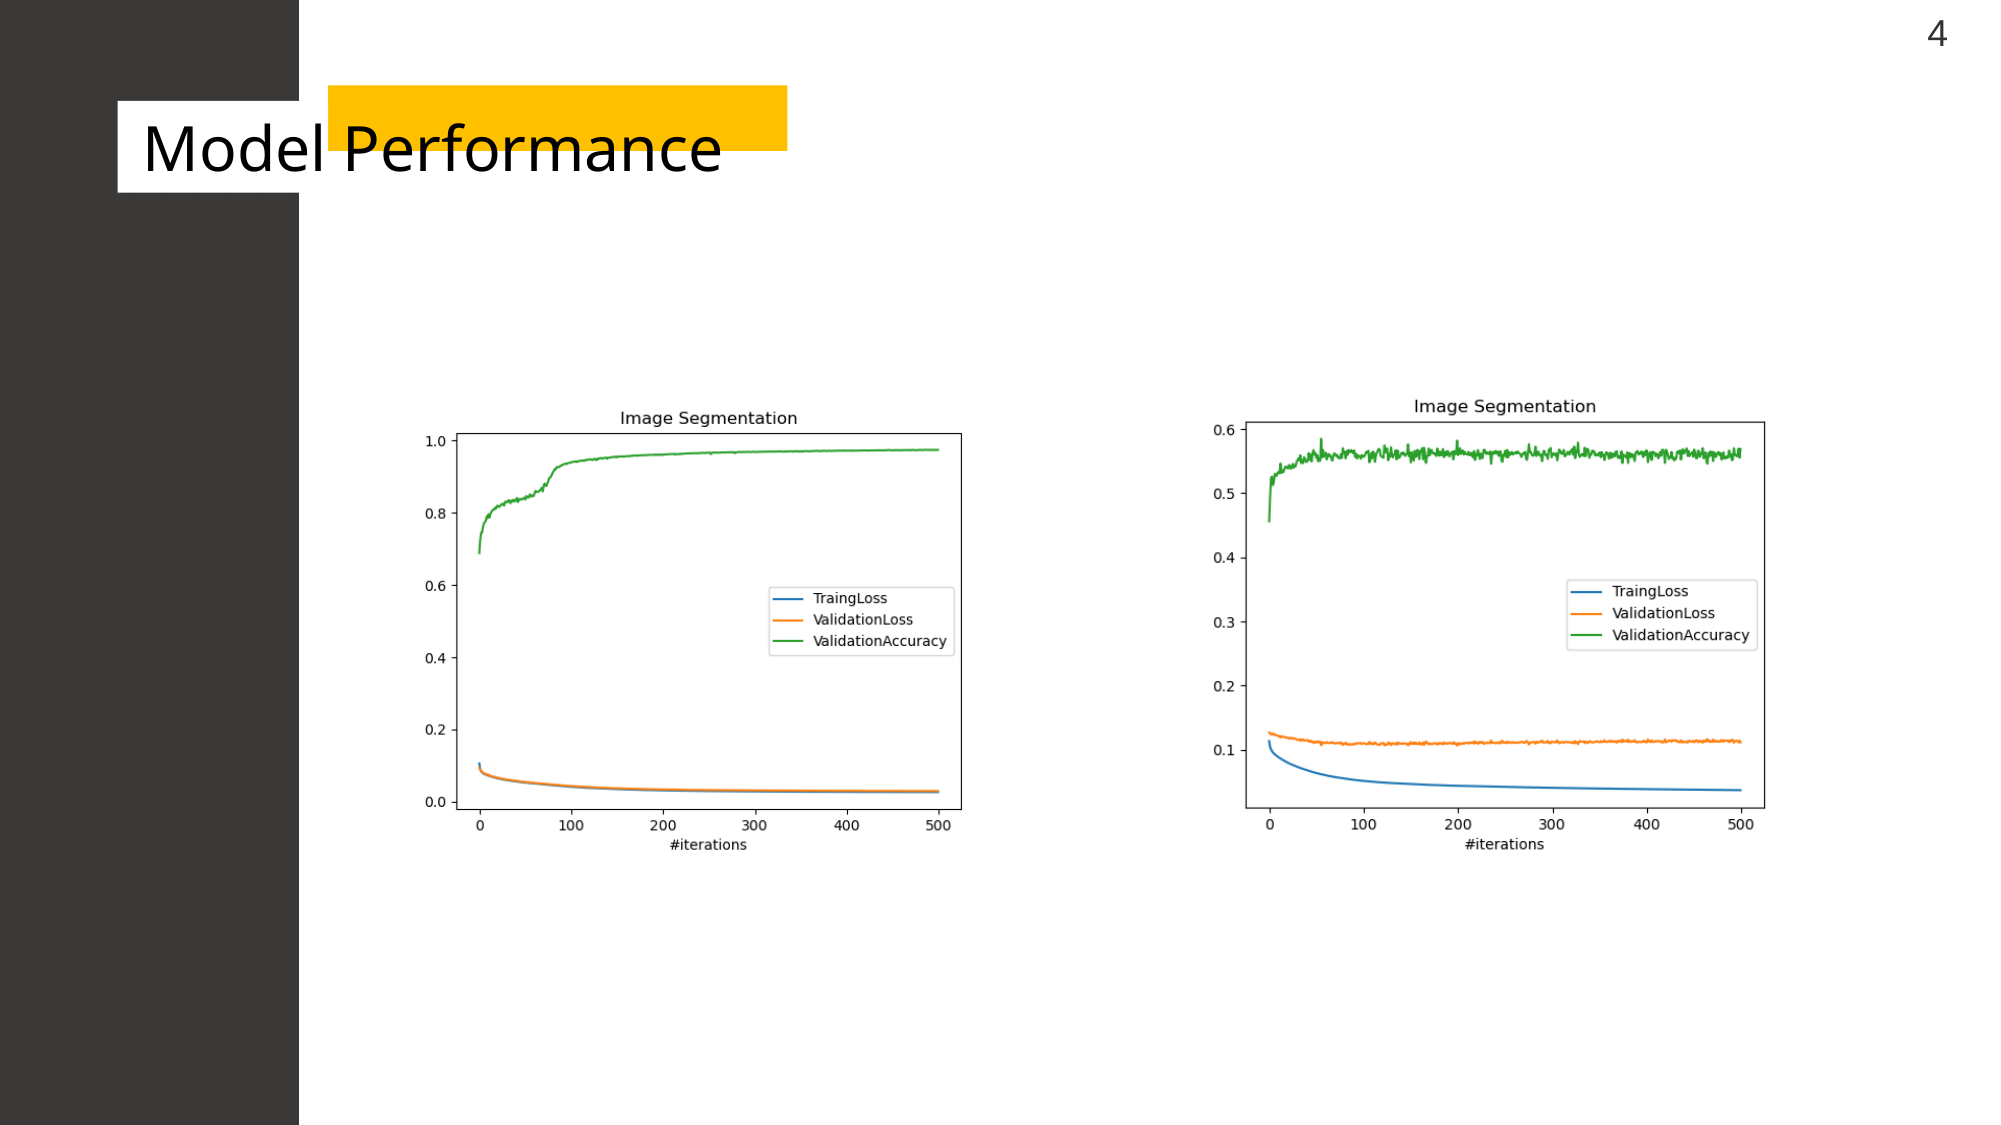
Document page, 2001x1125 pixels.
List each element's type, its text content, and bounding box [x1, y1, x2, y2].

picture [1162, 361, 1831, 863]
text_box [117, 85, 788, 193]
text_box Model Performance [127, 101, 740, 192]
text_box <number> [1912, 4, 2000, 76]
picture [375, 374, 1026, 863]
picture [0, 0, 299, 1125]
